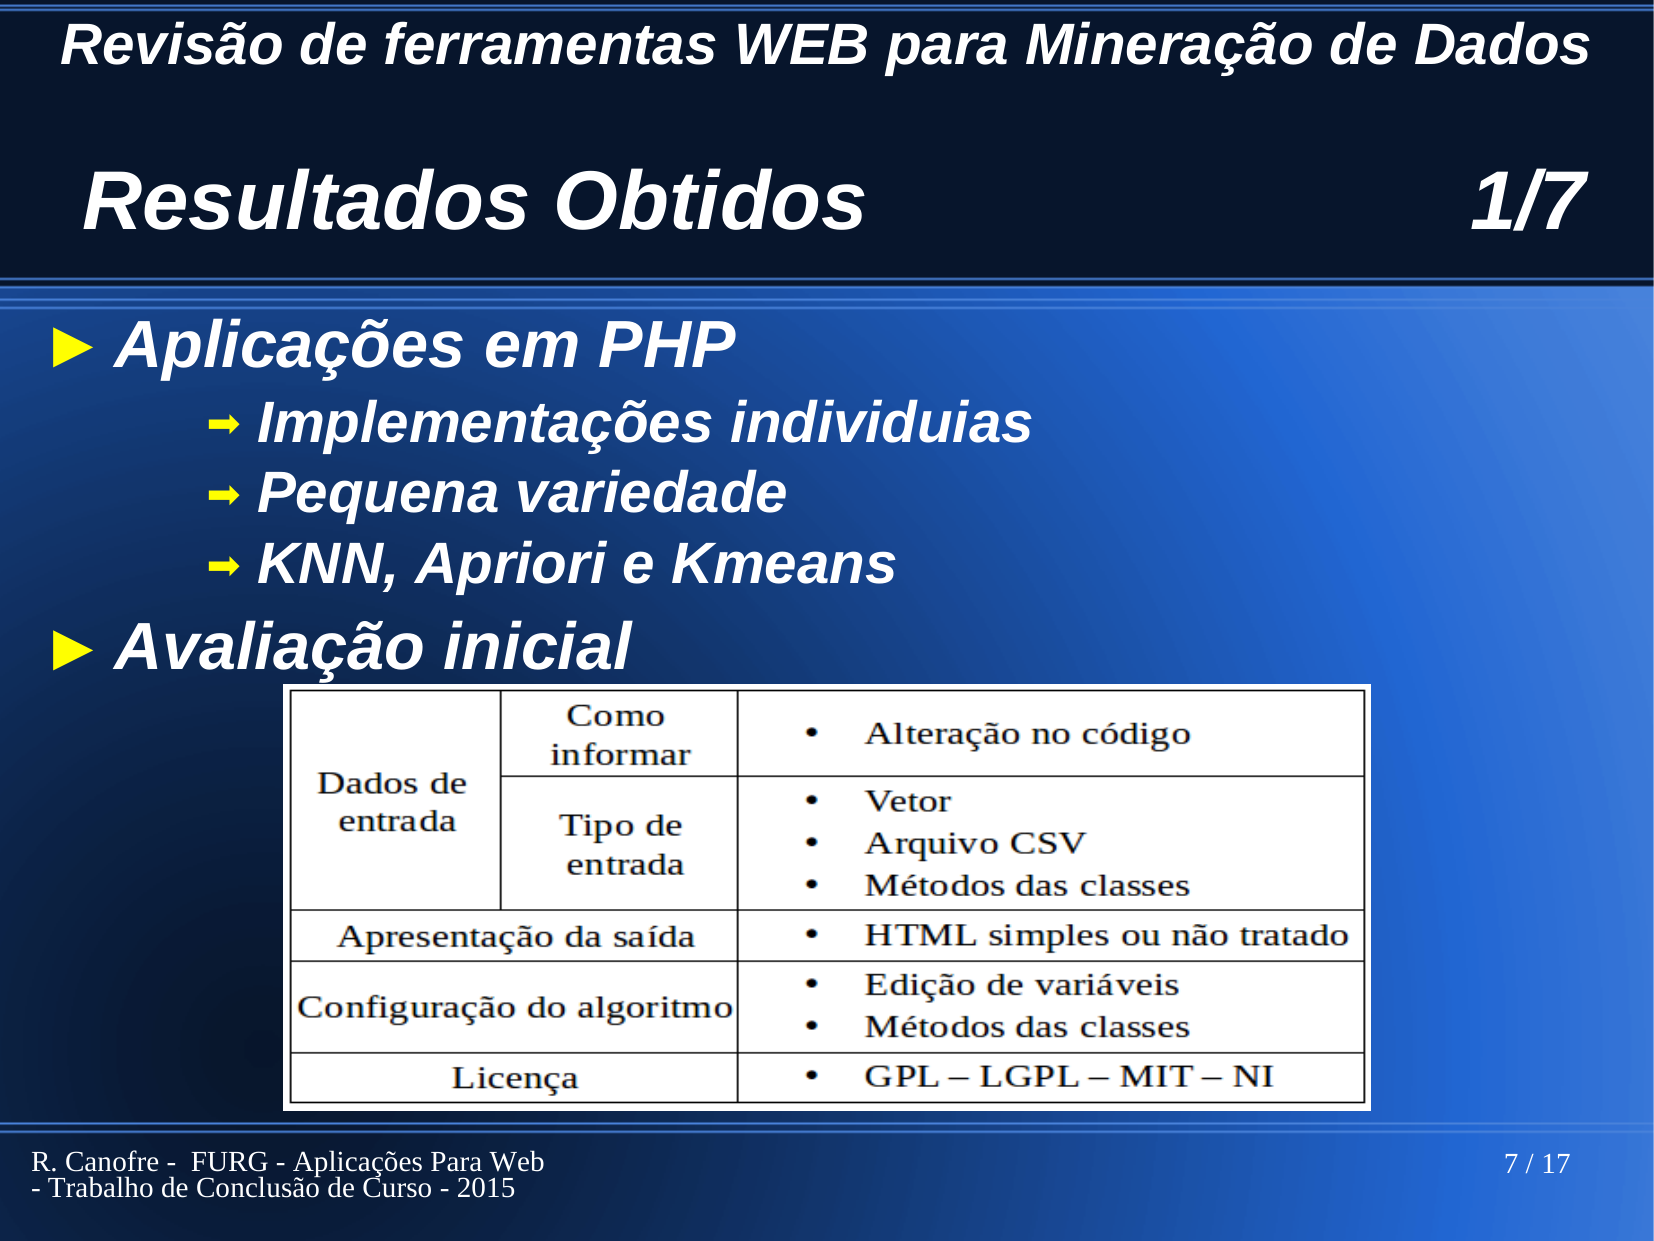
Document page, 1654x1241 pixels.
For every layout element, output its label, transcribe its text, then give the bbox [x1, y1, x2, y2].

picture [0, 83, 1654, 1241]
title Resultados Obtidos 1/7 [82, 129, 1607, 272]
picture [0, 0, 1654, 5]
title Revisão de ferramentas WEB para Mineração de Dados [0, 5, 1654, 83]
list Aplicações em PHP Implementações individuias Pequena variedade KNN, Apriori e Kmeans Avaliação inicial [35, 299, 1607, 1034]
